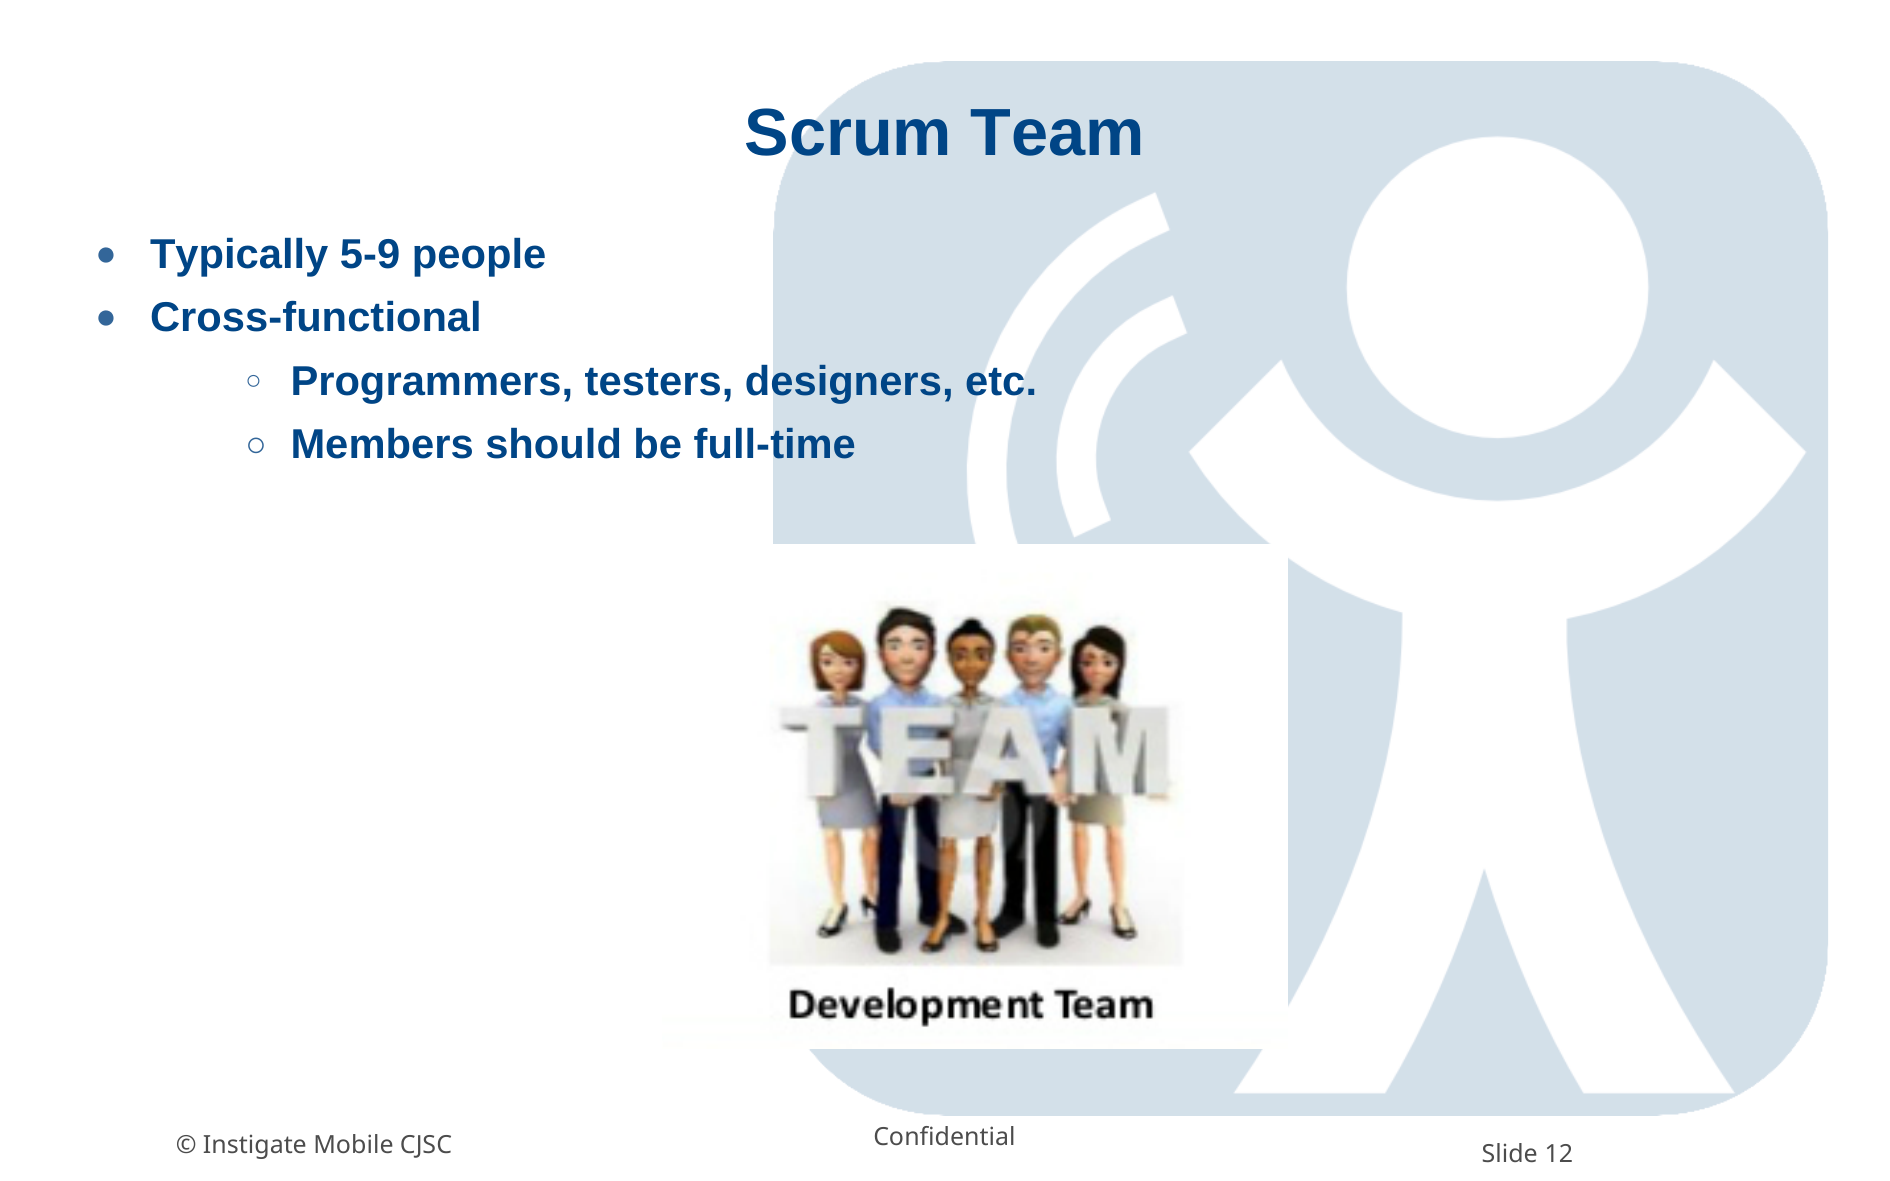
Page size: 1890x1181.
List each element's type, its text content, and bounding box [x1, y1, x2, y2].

picture [662, 61, 1829, 1116]
text_box Typically 5-9 people Cross-functional Programmers, testers, designers, etc. Members should be full-time [95, 228, 1795, 914]
text_box Scrum Team [96, 47, 1794, 217]
text_box Confidential [646, 1128, 1243, 1172]
